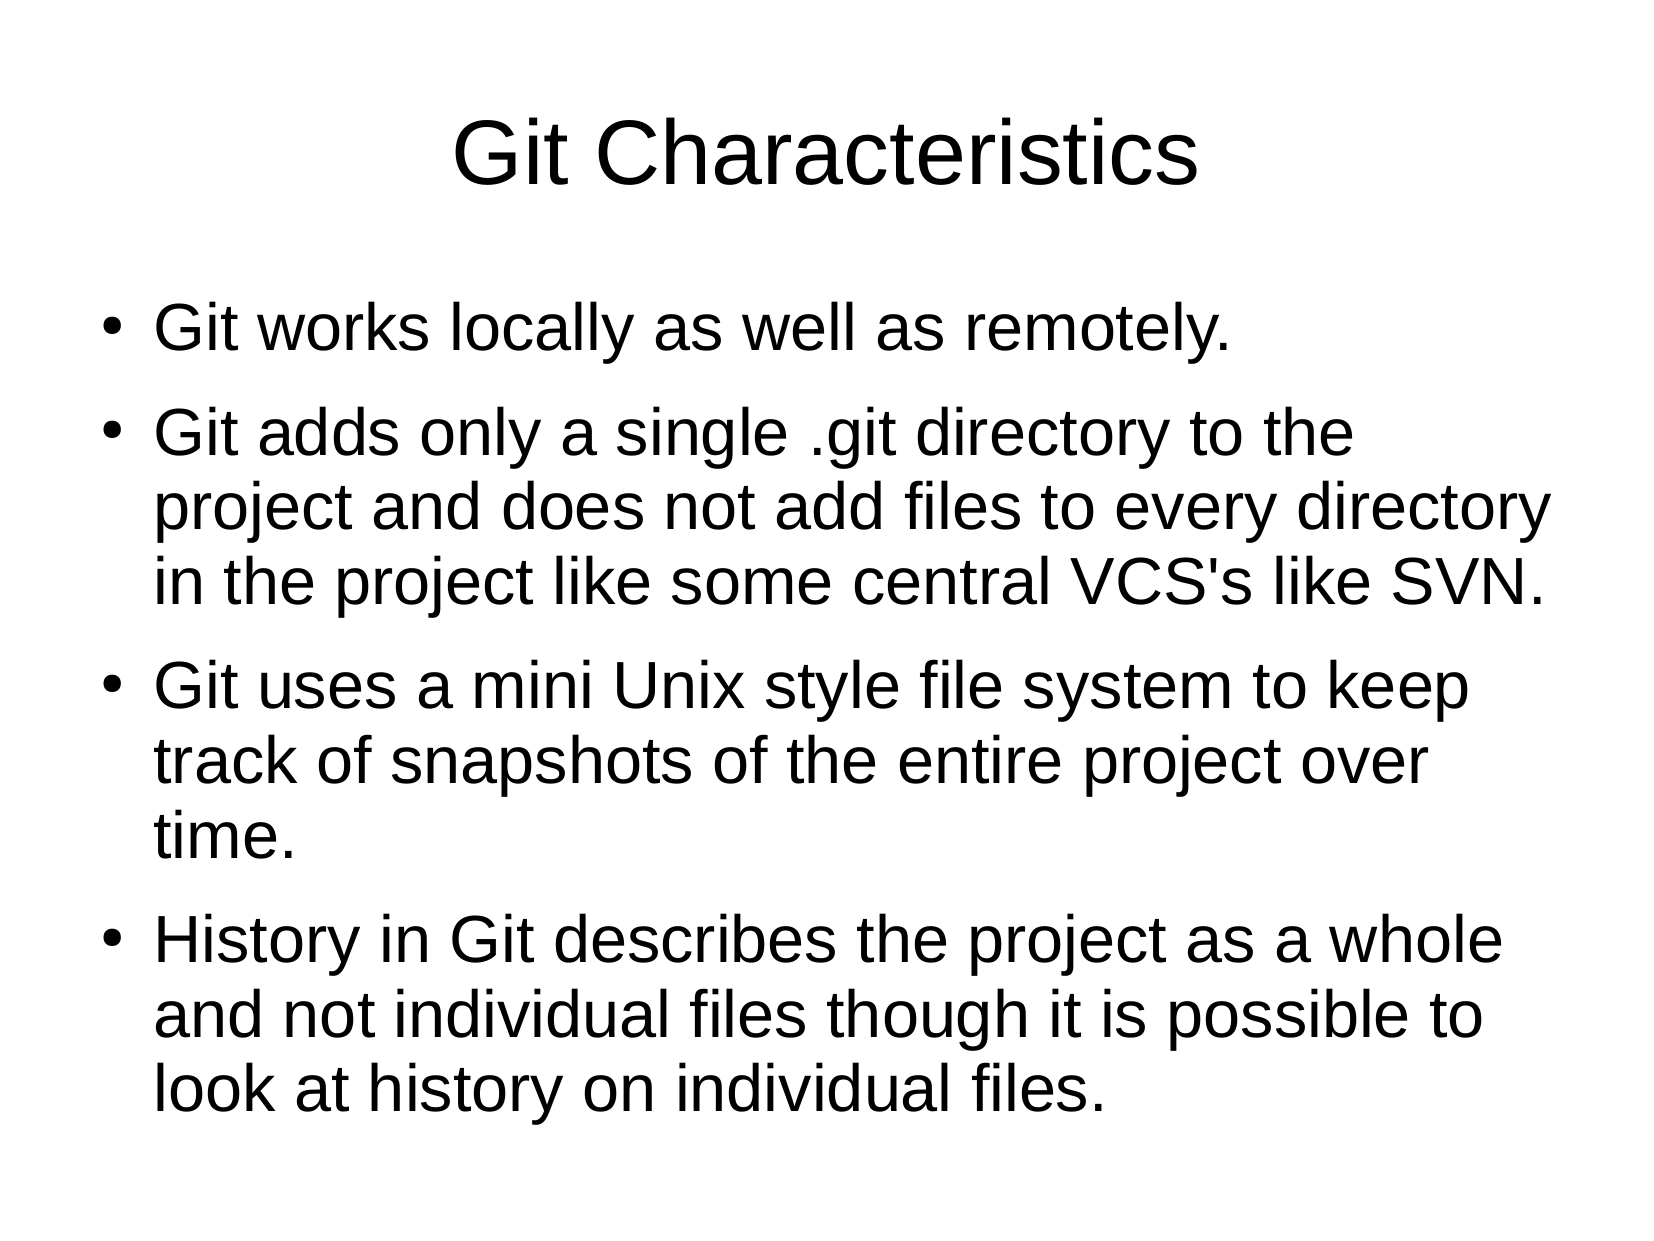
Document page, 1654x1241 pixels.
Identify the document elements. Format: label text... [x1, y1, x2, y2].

title Git Characteristics [82, 49, 1571, 257]
list Git works locally as well as remotely. Git adds only a single .git directory to the project and does not add files to every directory in the project like some central VCS's like SVN. Git uses a mini Unix style file system to keep track of snapshots of the entire project over time. History in Git describes the project as a whole and not individual files though it is possible to look at history on individual files. [82, 290, 1571, 1124]
